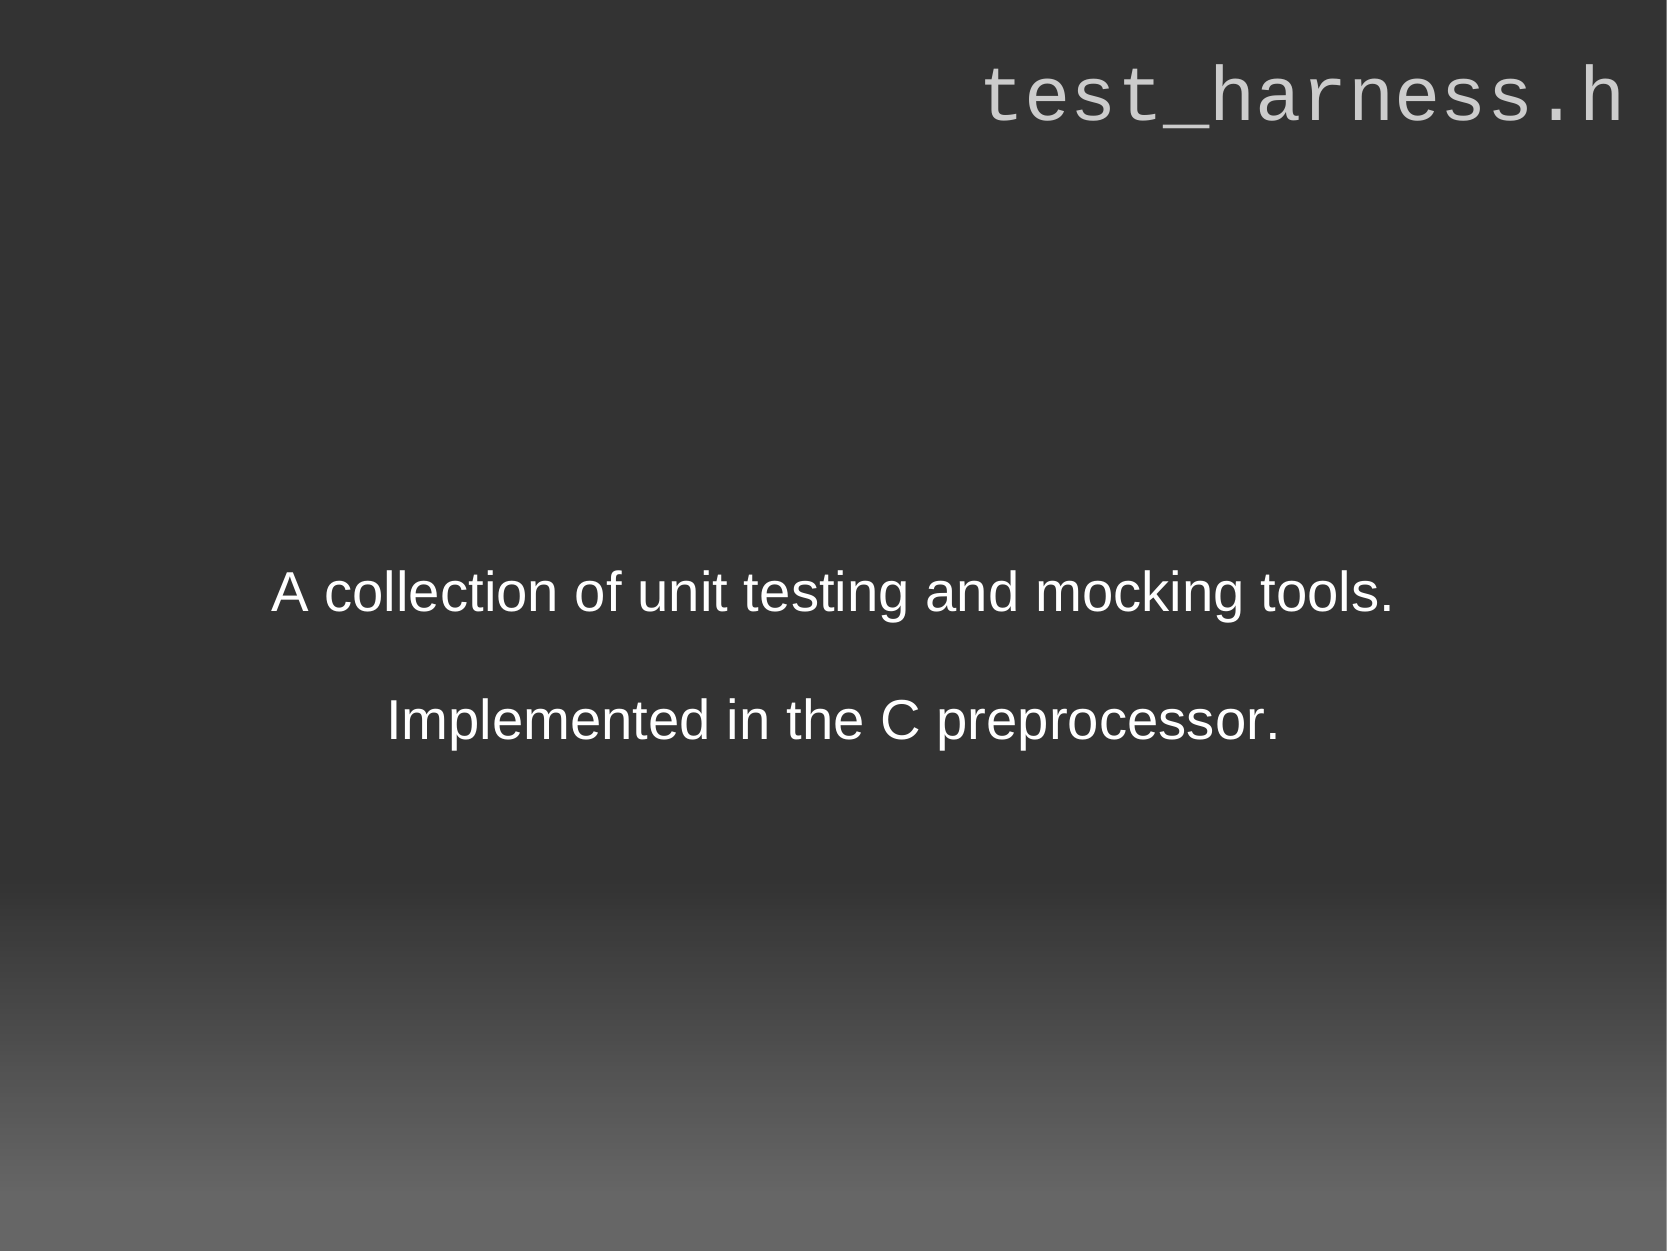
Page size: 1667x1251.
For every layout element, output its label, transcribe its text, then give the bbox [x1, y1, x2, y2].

picture [0, 0, 1667, 1251]
title test_harness.h [40, 50, 1627, 201]
list A collection of unit testing and mocking tools. Implemented in the C preprocessor. [40, 300, 1627, 1201]
